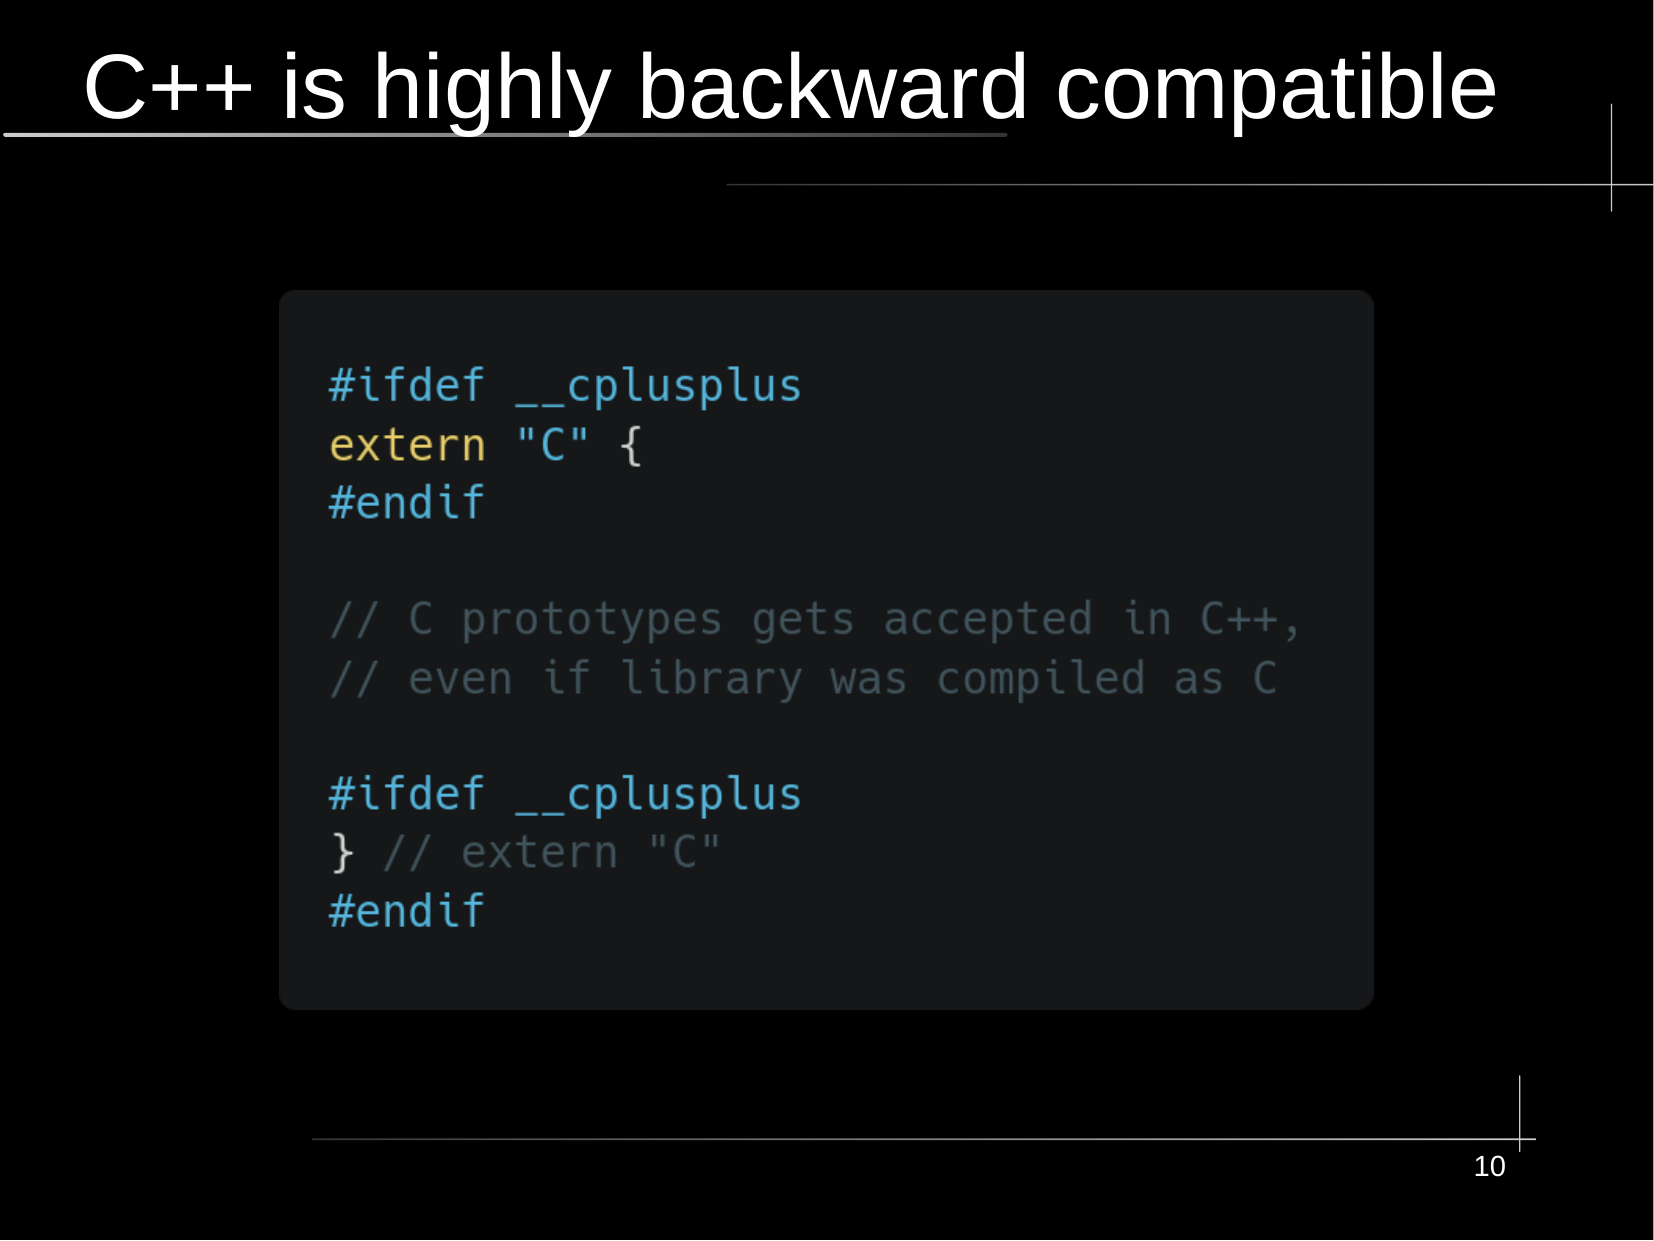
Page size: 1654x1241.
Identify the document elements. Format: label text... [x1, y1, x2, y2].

picture [279, 290, 1374, 1010]
title C++ is highly backward compatible [23, 15, 1589, 158]
